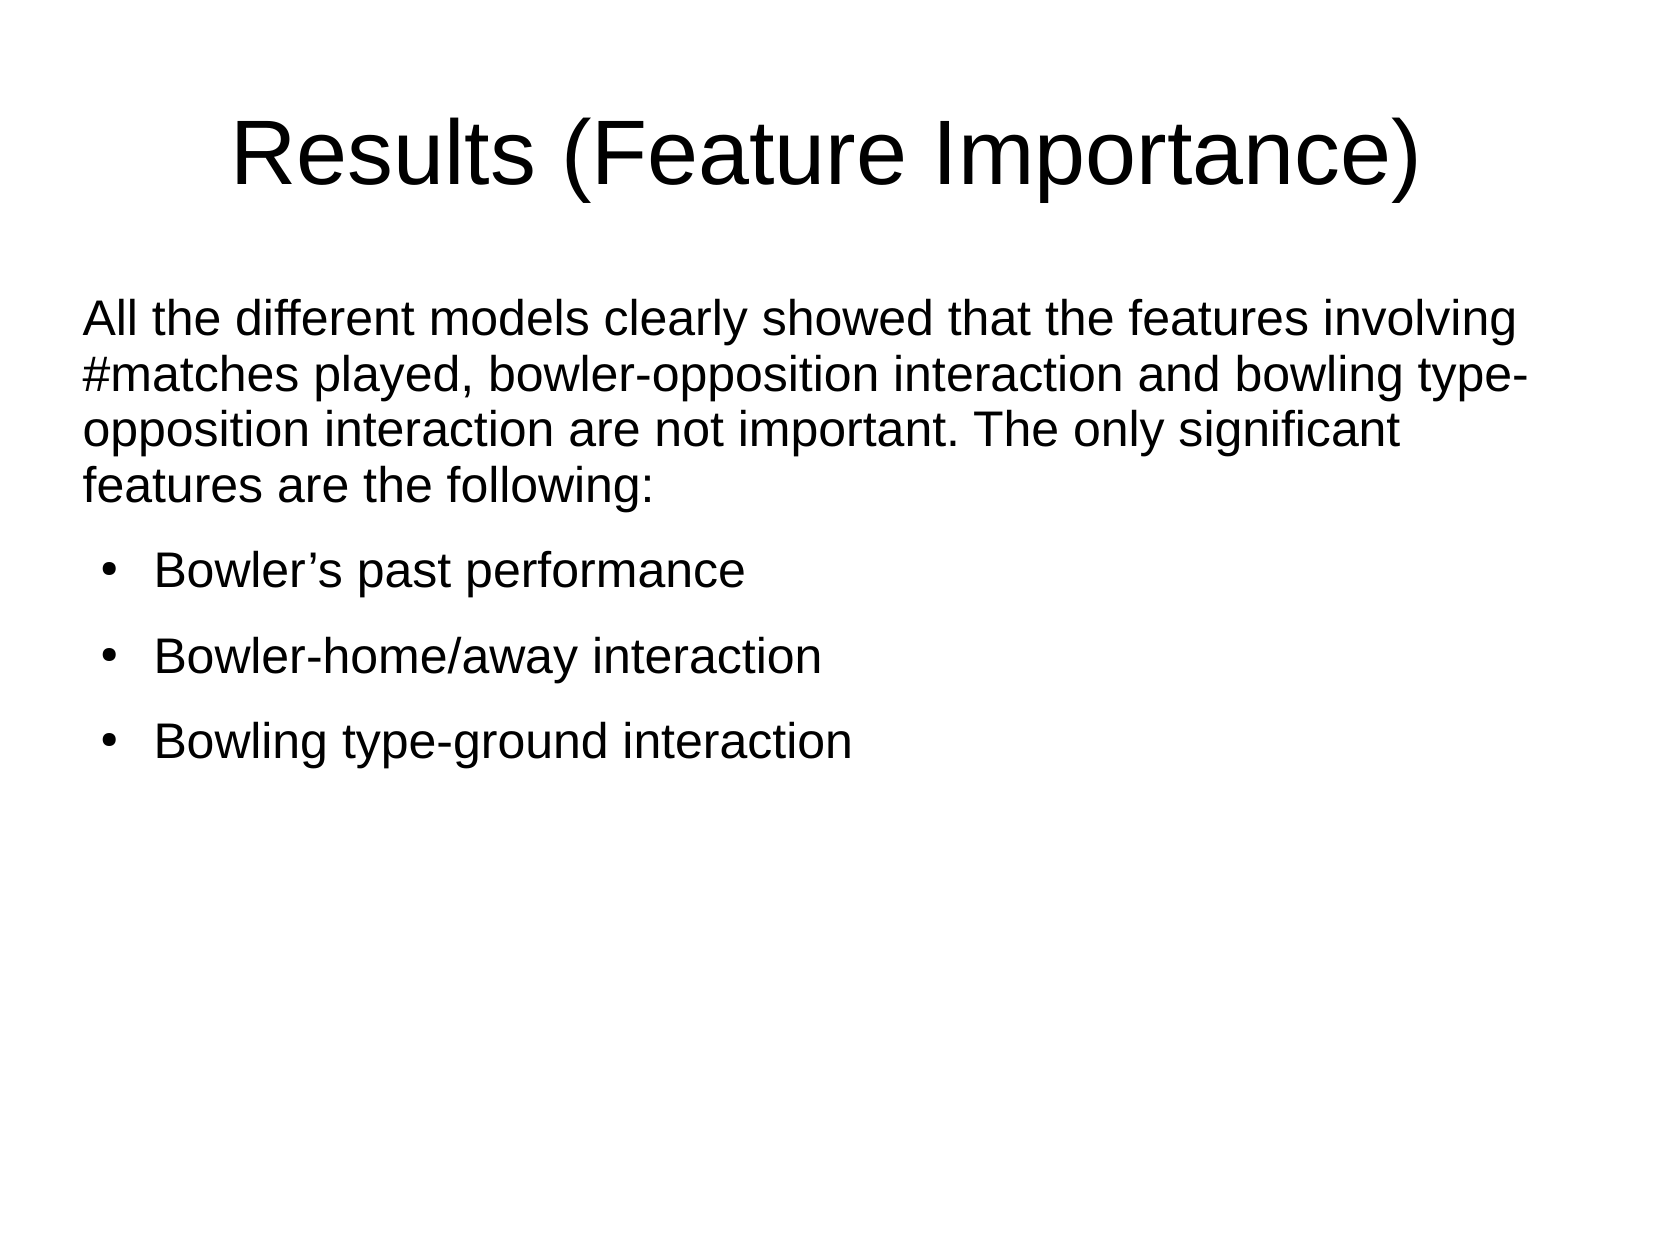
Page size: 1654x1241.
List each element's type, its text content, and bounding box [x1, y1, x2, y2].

list All the different models clearly showed that the features involving #matches played, bowler-opposition interaction and bowling type-opposition interaction are not important. The only significant features are the following: Bowler’s past performance Bowler-home/away interaction Bowling type-ground interaction [82, 290, 1571, 1010]
title Results (Feature Importance) [82, 49, 1571, 257]
